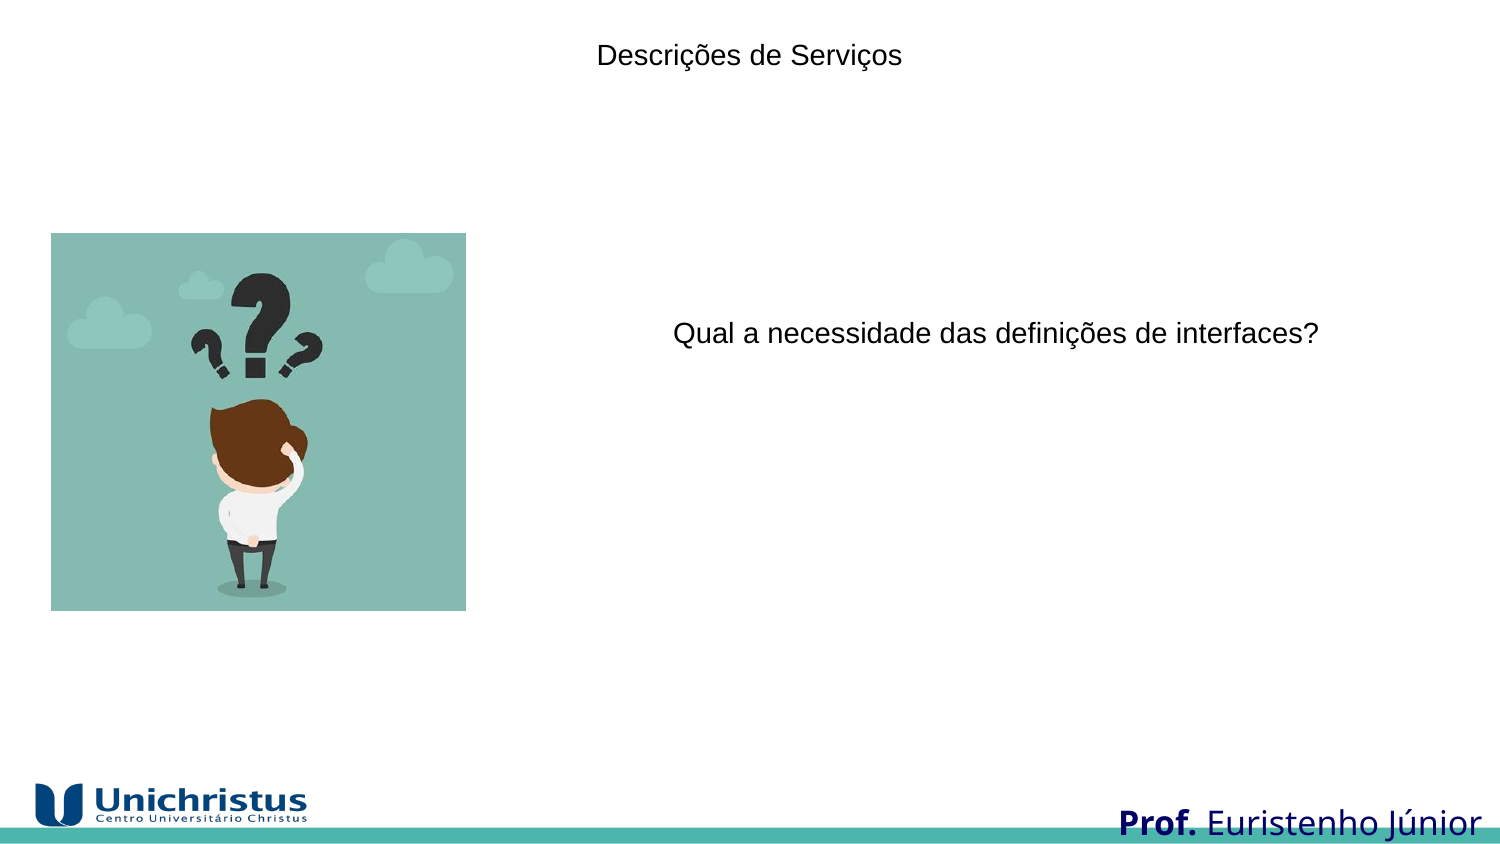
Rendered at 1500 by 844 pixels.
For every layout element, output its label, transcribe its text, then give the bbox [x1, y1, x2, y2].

picture [51, 233, 466, 611]
title Descrições de Serviços [51, 20, 1449, 137]
list Qual a necessidade das definições de interfaces? [544, 152, 1449, 750]
text_box Prof. Euristenho Júnior [1103, 791, 1500, 844]
picture [31, 781, 311, 828]
